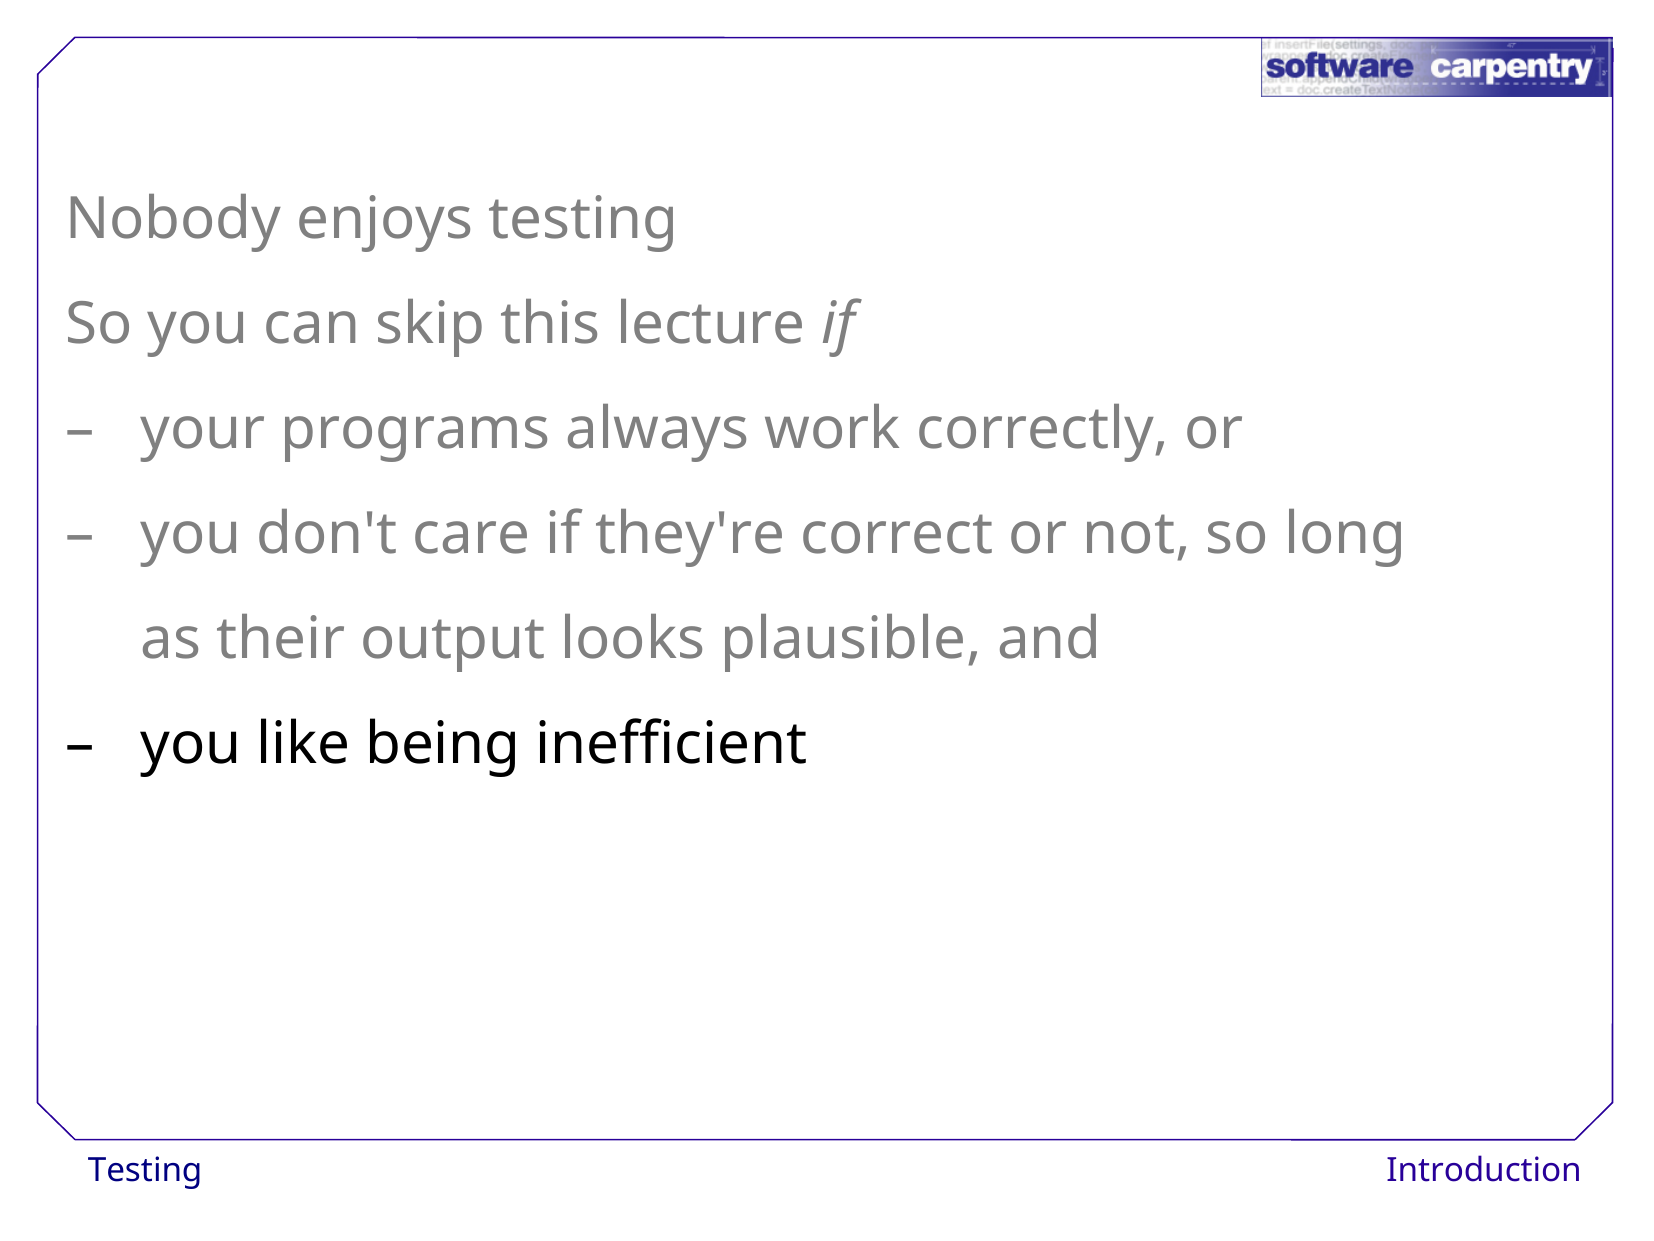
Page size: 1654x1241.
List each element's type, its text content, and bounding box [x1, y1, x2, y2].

picture [1261, 39, 1613, 97]
text_box Nobody enjoys testing So you can skip this lecture if – your programs always work correctly, or – you don't care if they're correct or not, so long as their output looks plausible, and – you like being inefficient [50, 137, 1572, 784]
